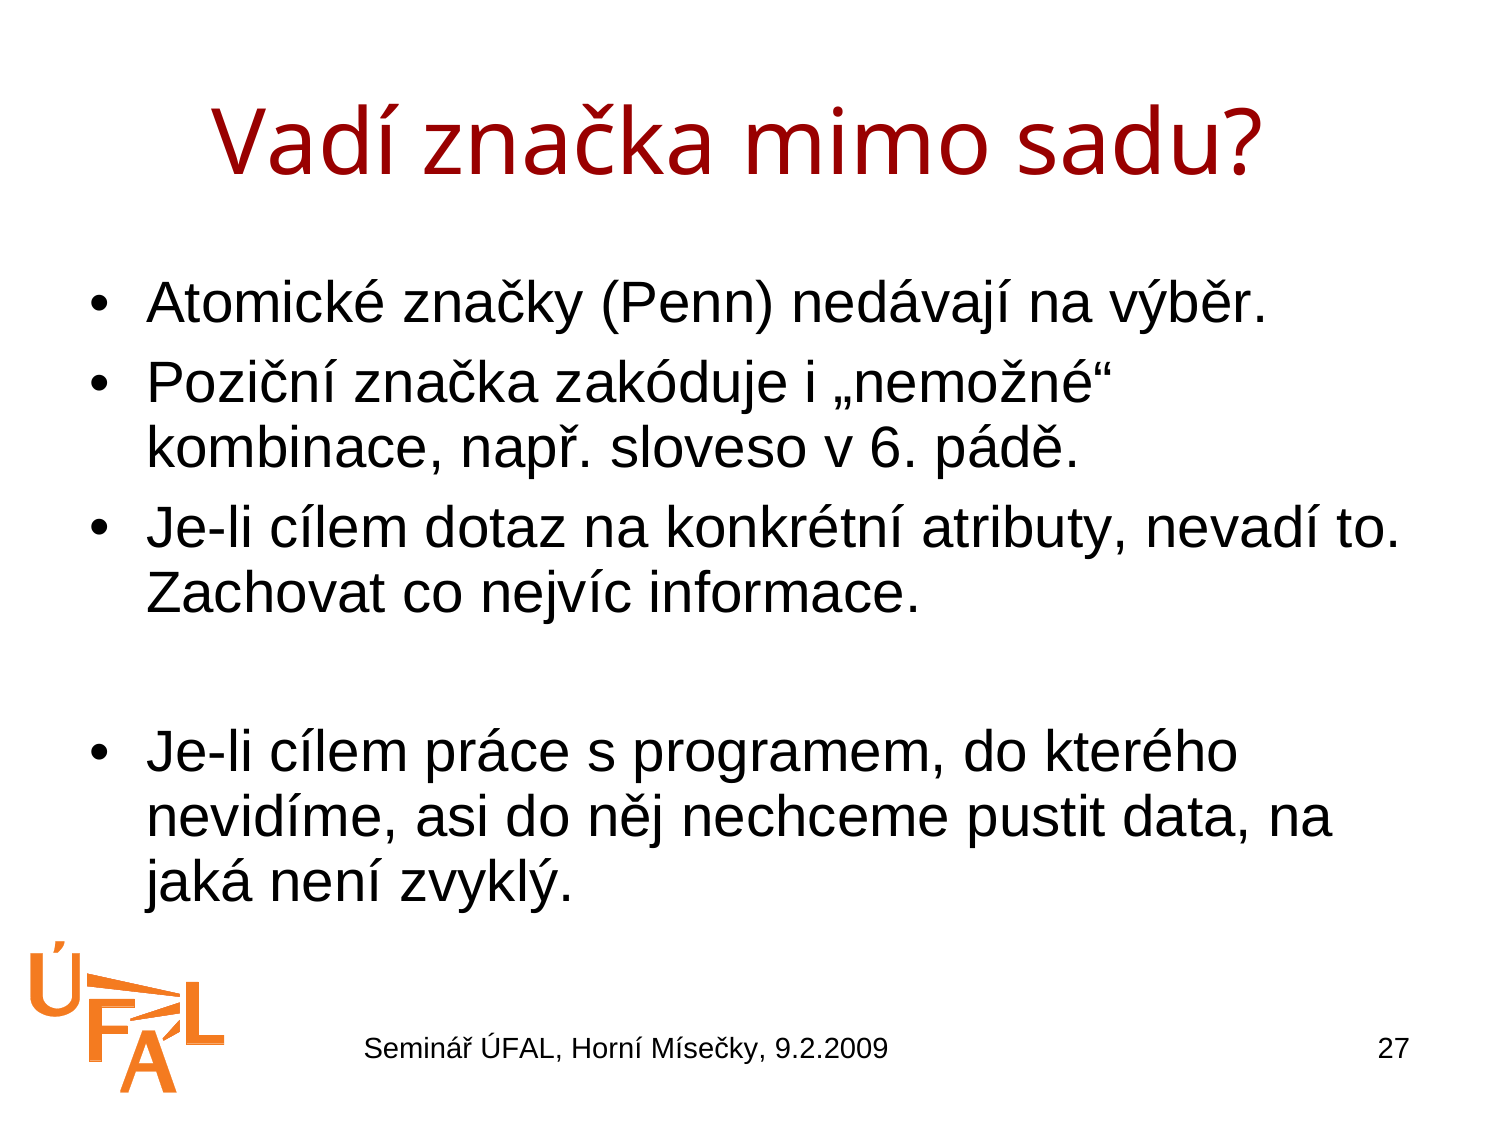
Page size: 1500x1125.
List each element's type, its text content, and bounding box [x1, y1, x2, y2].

list Atomické značky (Penn) nedávají na výběr. Poziční značka zakóduje i „nemožné“ kombinace, např. sloveso v 6. pádě. Je-li cílem dotaz na konkrétní atributy, nevadí to. Zachovat co nejvíc informace. Je-li cílem práce s programem, do kterého nevidíme, asi do něj nechceme pustit data, na jaká není zvyklý. [75, 262, 1426, 1006]
title Vadí značka mimo sadu? [75, 45, 1426, 233]
